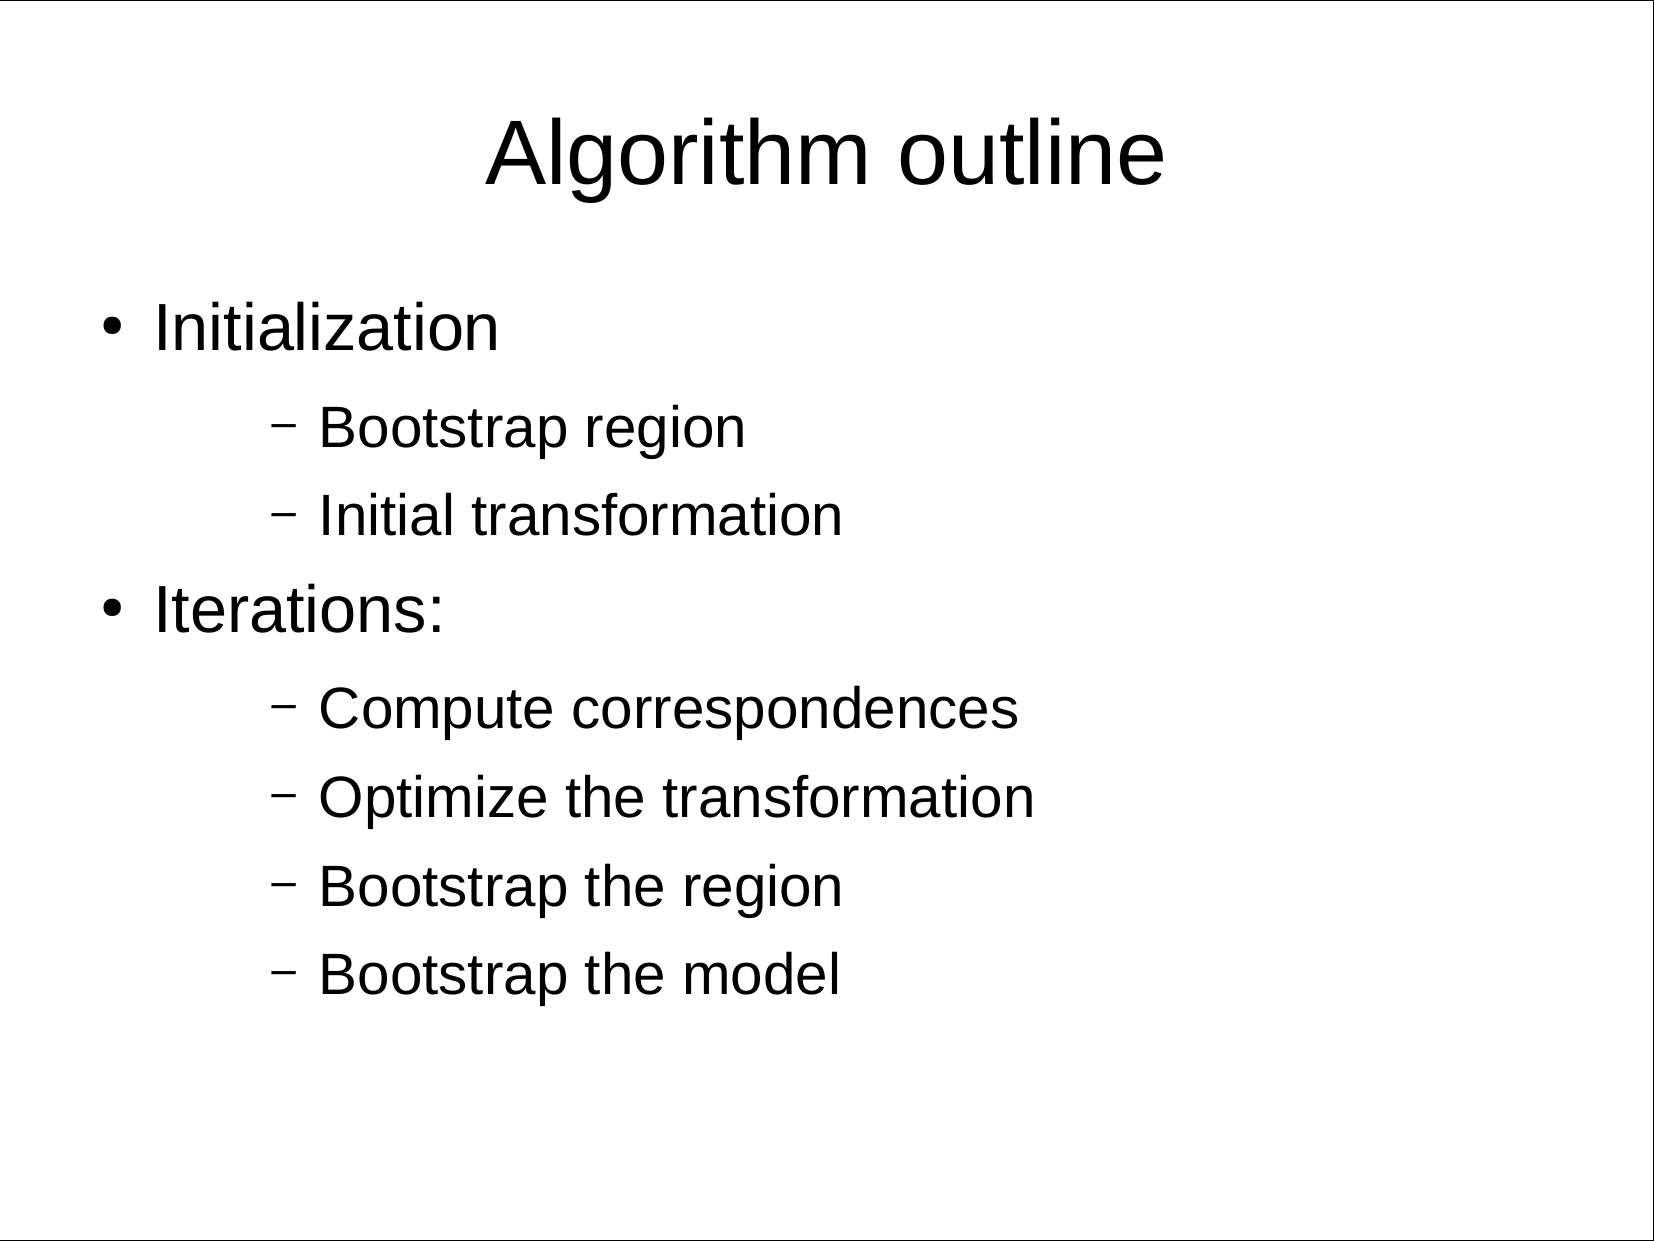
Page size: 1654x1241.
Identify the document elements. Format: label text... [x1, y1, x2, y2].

title Algorithm outline [82, 56, 1571, 250]
list Initialization Bootstrap region Initial transformation Iterations: Compute correspondences Optimize the transformation Bootstrap the region Bootstrap the model [82, 290, 1571, 1094]
